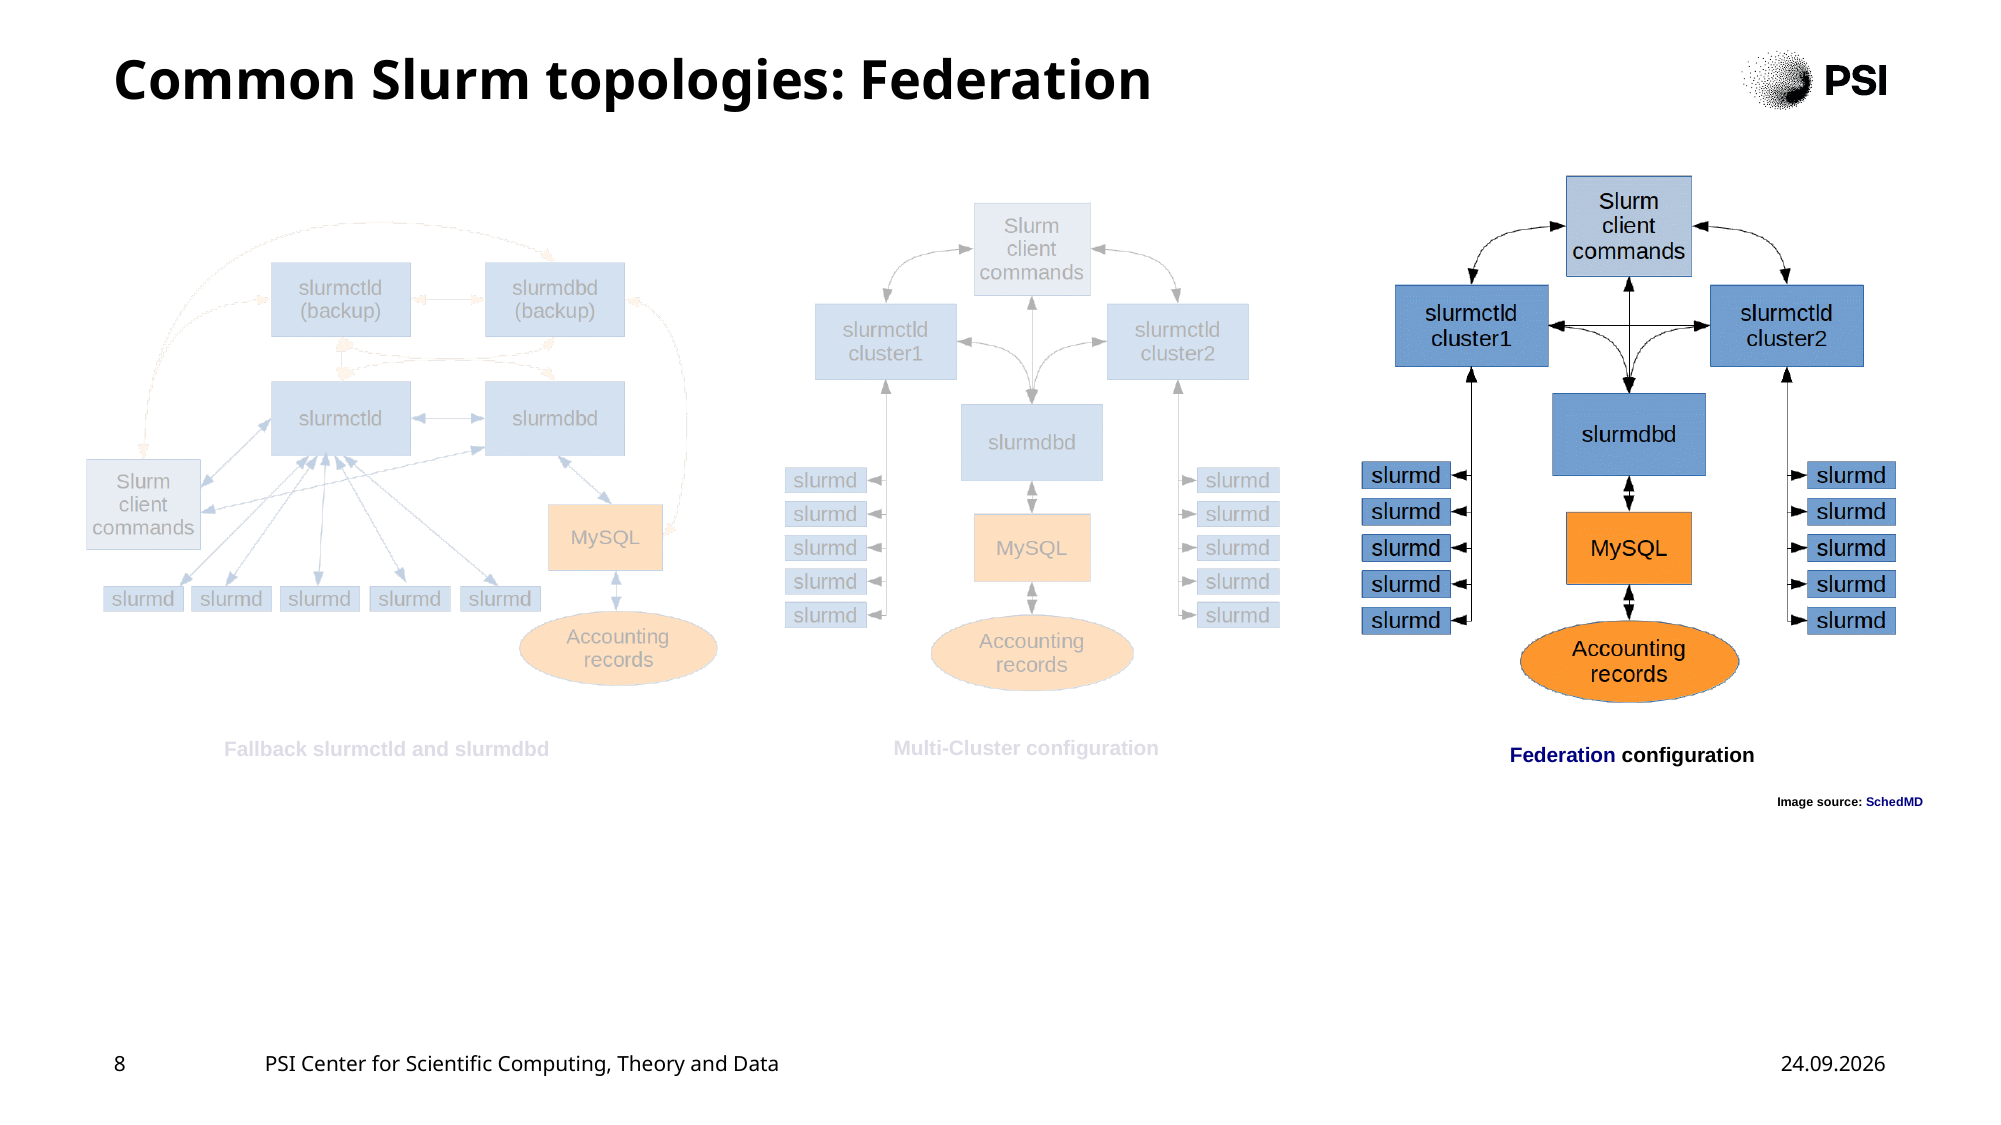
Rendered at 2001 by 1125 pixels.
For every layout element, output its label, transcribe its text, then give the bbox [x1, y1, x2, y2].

text_box Fallback slurmctld and slurmdbd [199, 730, 581, 792]
picture [1341, 158, 1913, 713]
picture [750, 189, 1312, 701]
text_box Image source: SchedMD [1762, 787, 1943, 826]
picture [80, 214, 726, 702]
text_box Multi-Cluster configuration [854, 729, 1204, 791]
title Common Slurm topologies: Federation [114, 45, 1585, 179]
text_box Federation configuration [1466, 736, 1804, 798]
